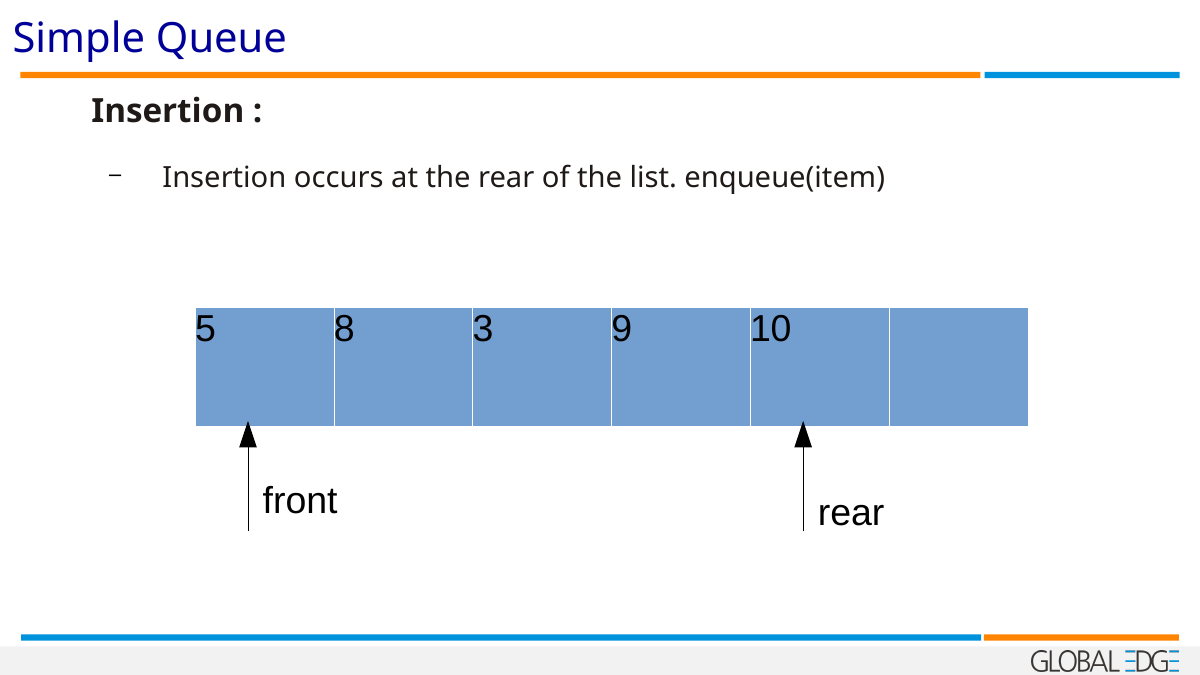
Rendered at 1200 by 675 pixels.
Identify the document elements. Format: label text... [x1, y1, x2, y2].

list Insertion : Insertion occurs at the rear of the list. enqueue(item) [20, 87, 1179, 628]
table_header 8 [339, 317, 348, 326]
text_box rear [803, 484, 957, 542]
title Simple Queue [12, 9, 1088, 63]
table_header 10 [751, 308, 889, 426]
picture [1031, 650, 1179, 672]
table_header 5 [196, 308, 334, 426]
table_header 8 [338, 329, 349, 339]
table_header 3 [473, 308, 611, 426]
table_header 8 [335, 308, 472, 426]
text_box front [248, 472, 438, 530]
table_header 9 [612, 308, 750, 426]
table_header [890, 308, 1028, 426]
